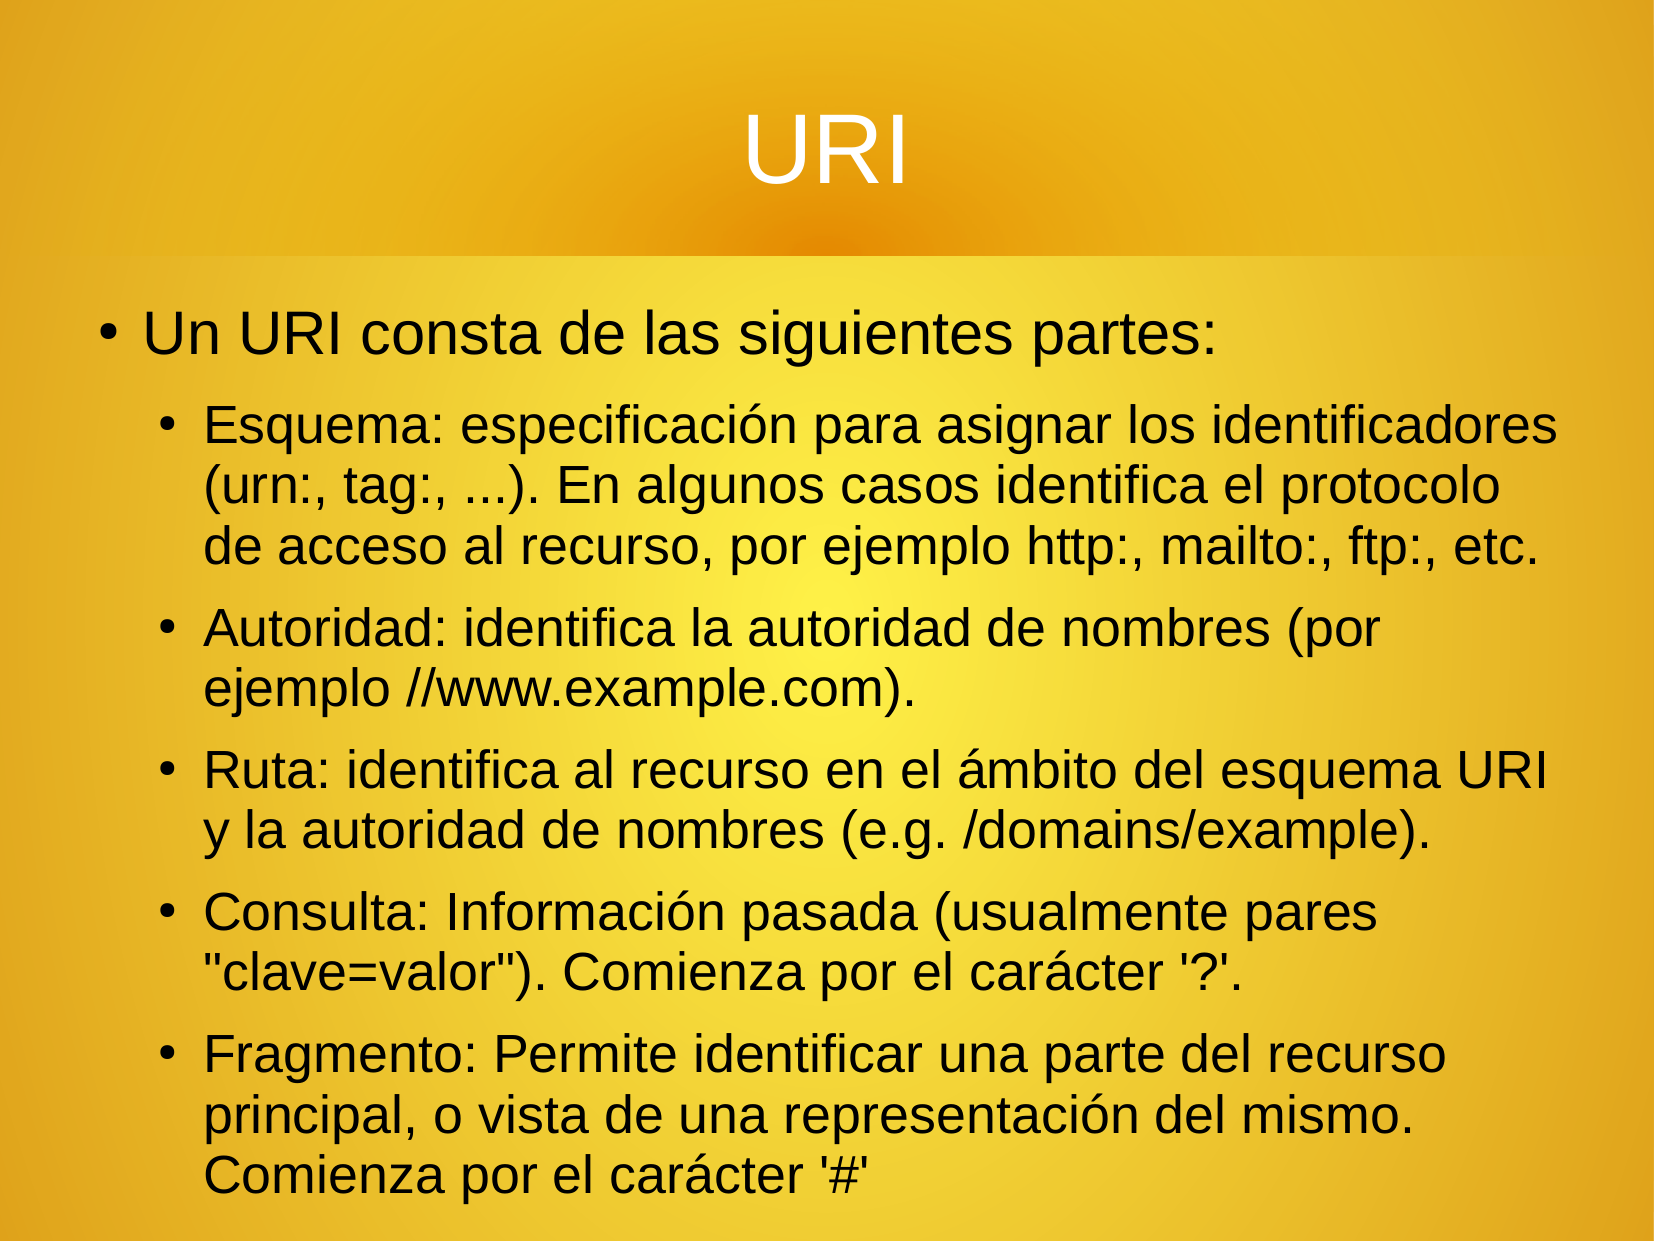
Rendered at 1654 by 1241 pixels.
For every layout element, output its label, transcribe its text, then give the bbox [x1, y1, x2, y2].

list Un URI consta de las siguientes partes: Esquema: especificación para asignar los identificadores (urn:, tag:, ...). En algunos casos identifica el protocolo de acceso al recurso, por ejemplo http:, mailto:, ftp:, etc. Autoridad: identifica la autoridad de nombres (por ejemplo //www.example.com). Ruta: identifica al recurso en el ámbito del esquema URI y la autoridad de nombres (e.g. /domains/example). Consulta: Información pasada (usualmente pares "clave=valor"). Comienza por el carácter '?'. Fragmento: Permite identificar una parte del recurso principal, o vista de una representación del mismo. Comienza por el carácter '#' [82, 299, 1571, 1217]
title URI [82, 47, 1571, 252]
